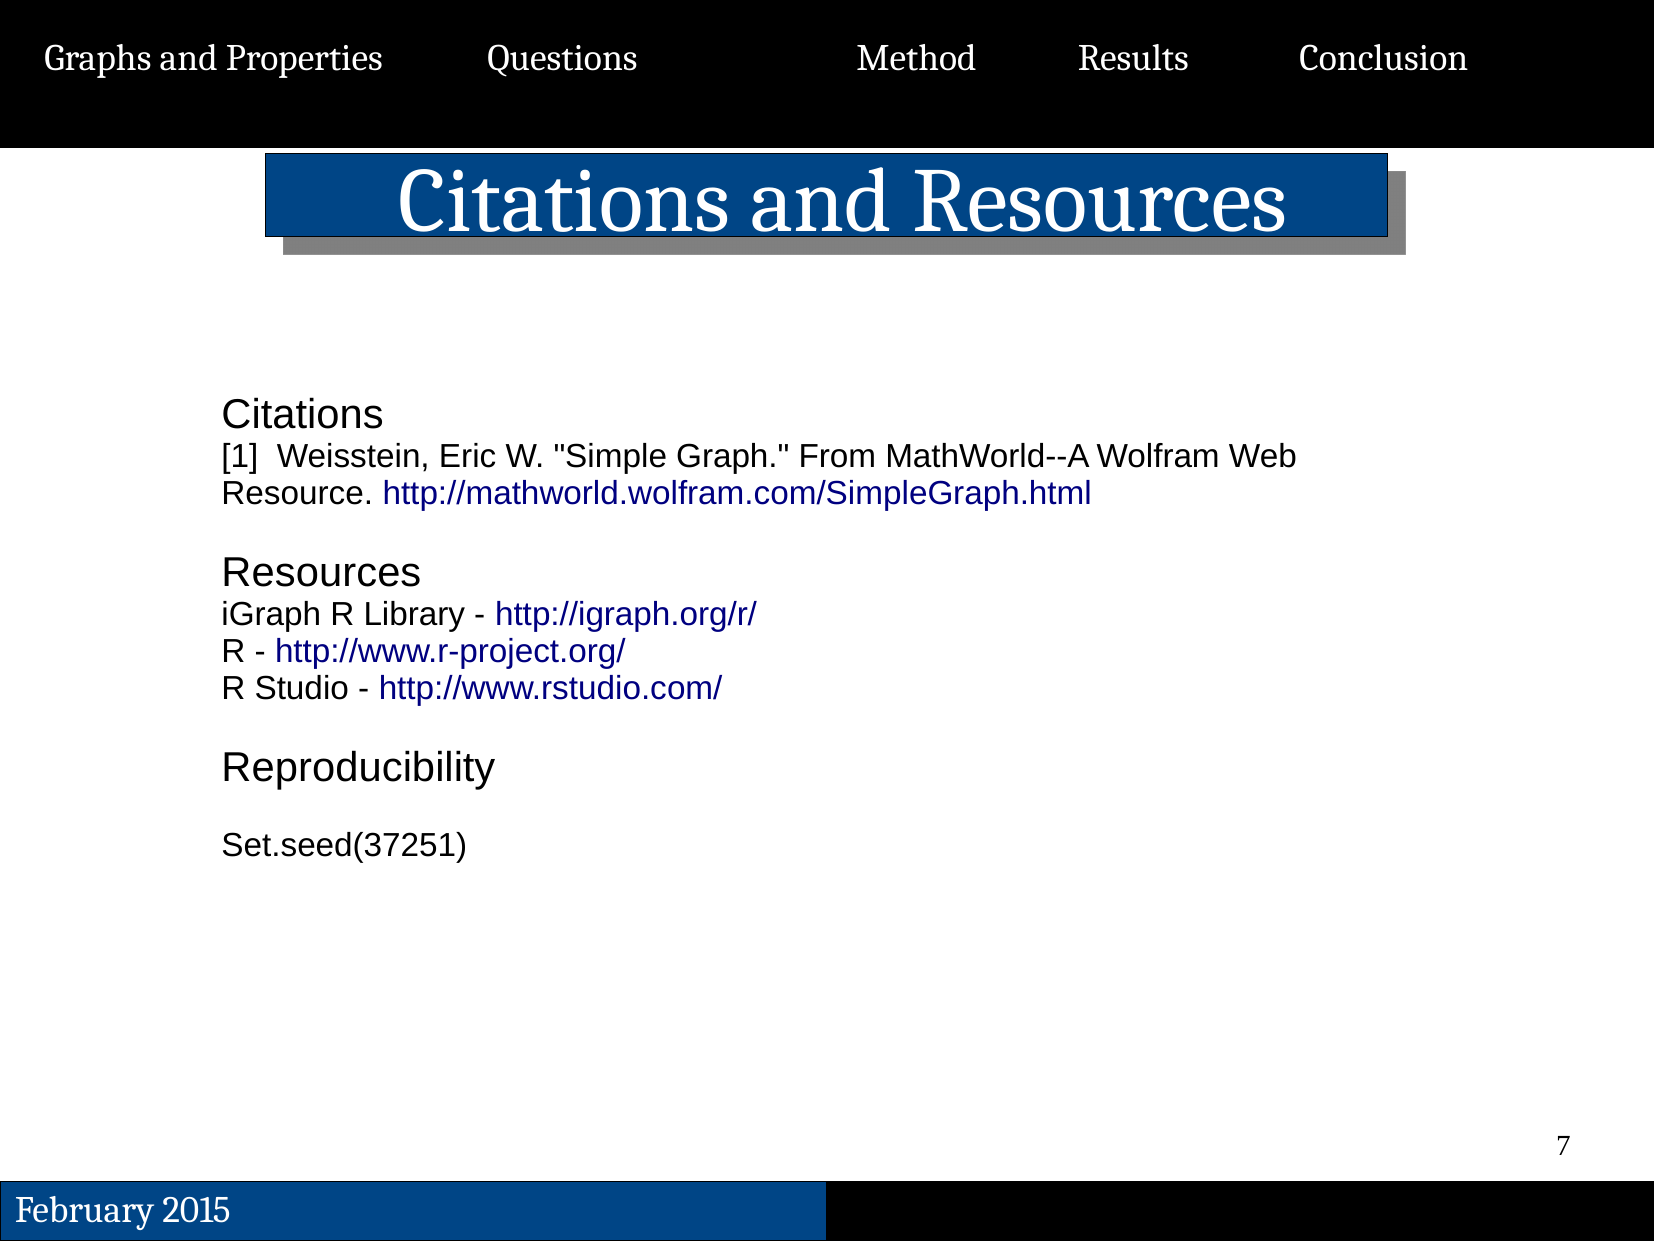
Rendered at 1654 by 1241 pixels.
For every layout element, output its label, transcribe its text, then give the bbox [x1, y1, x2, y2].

text_box Citations and Resources [383, 148, 1265, 249]
text_box Graphs and Properties Questions Method Results Conclusion [29, 29, 1649, 89]
text_box February 2015 [0, 1181, 240, 1240]
text_box [0, 0, 1654, 148]
text_box Citations [1] Weisstein, Eric W. "Simple Graph." From MathWorld--A Wolfram Web Resource. http://mathworld.wolfram.com/SimpleGraph.html Resources iGraph R Library - http://igraph.org/r/ R - http://www.r-project.org/ R Studio - http://www.rstudio.com/ Reproducibility Set.seed(37251) [206, 383, 1329, 911]
text_box [265, 153, 383, 237]
text_box [0, 1181, 1654, 1241]
text_box [1265, 212, 1277, 227]
text_box [1265, 153, 1388, 237]
